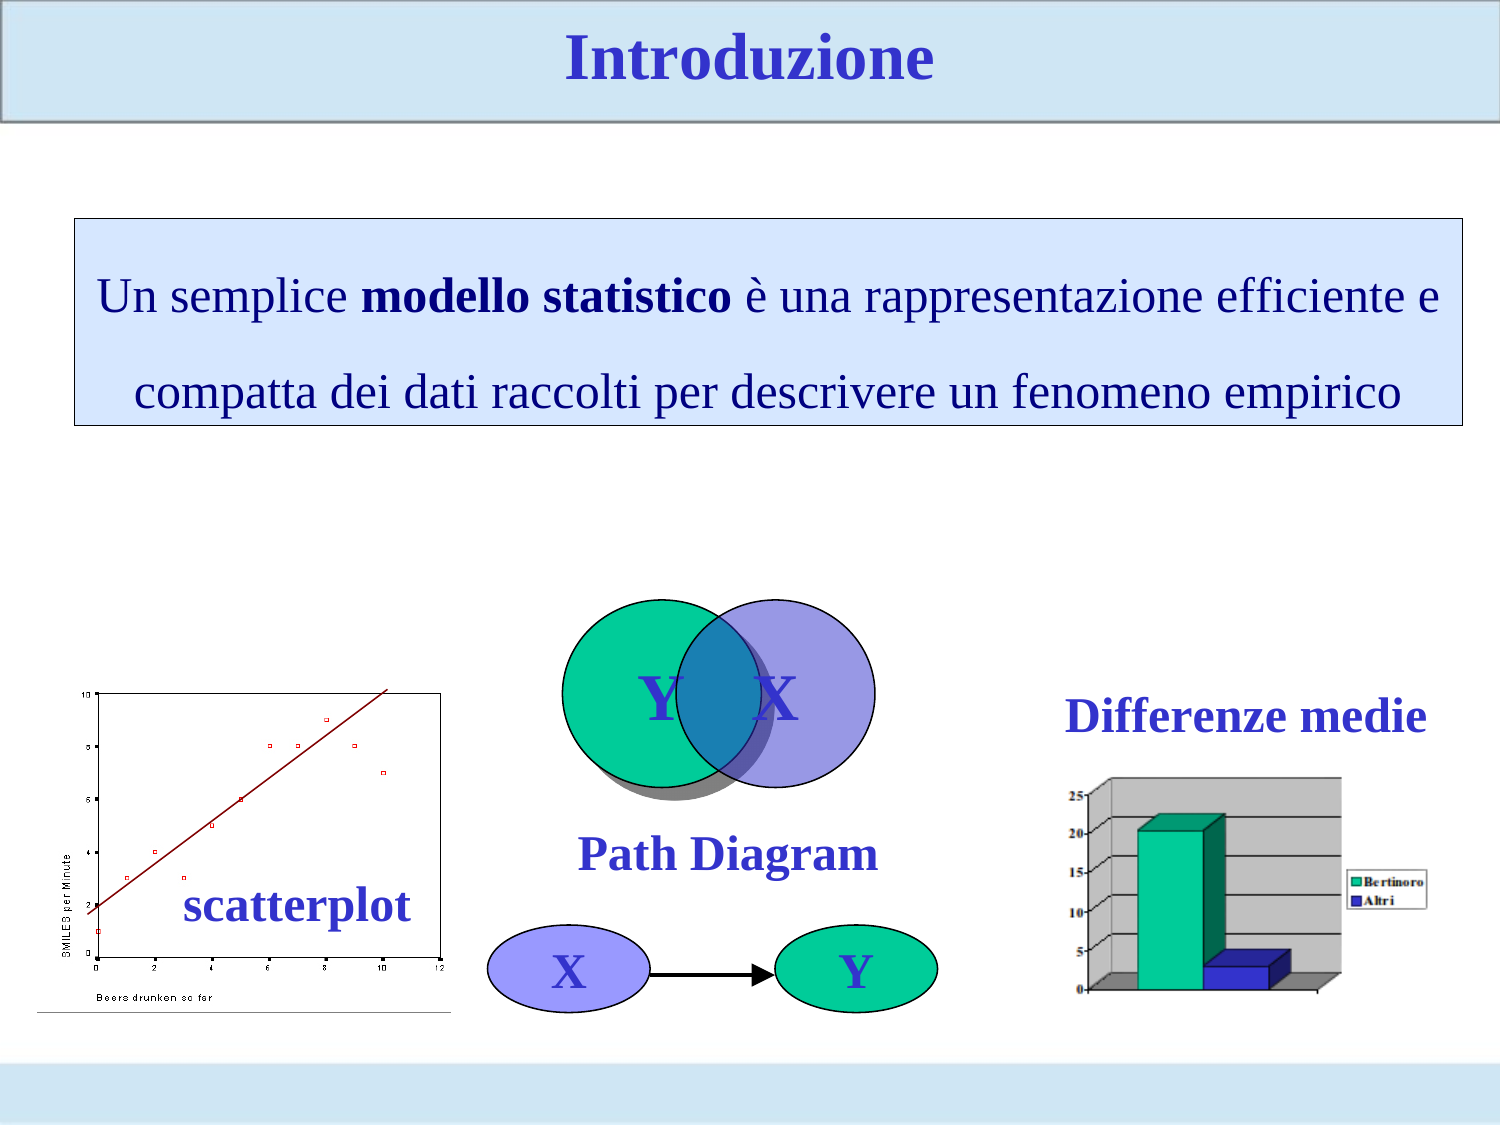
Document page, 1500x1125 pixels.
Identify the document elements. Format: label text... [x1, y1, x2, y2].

text_box Path Diagram [562, 812, 894, 888]
picture [0, 0, 1500, 1125]
text_box X [487, 924, 651, 1013]
text_box Y [774, 924, 938, 1013]
text_box Un semplice modello statistico è una rappresentazione efficiente e compatta dei dati raccolti per descrivere un fenomeno empirico [74, 218, 1463, 426]
text_box Y [562, 599, 719, 788]
text_box X [676, 599, 875, 788]
text_box Differenze medie [1049, 674, 1443, 751]
text_box scatterplot [168, 864, 427, 940]
title Introduzione [112, 0, 1388, 147]
